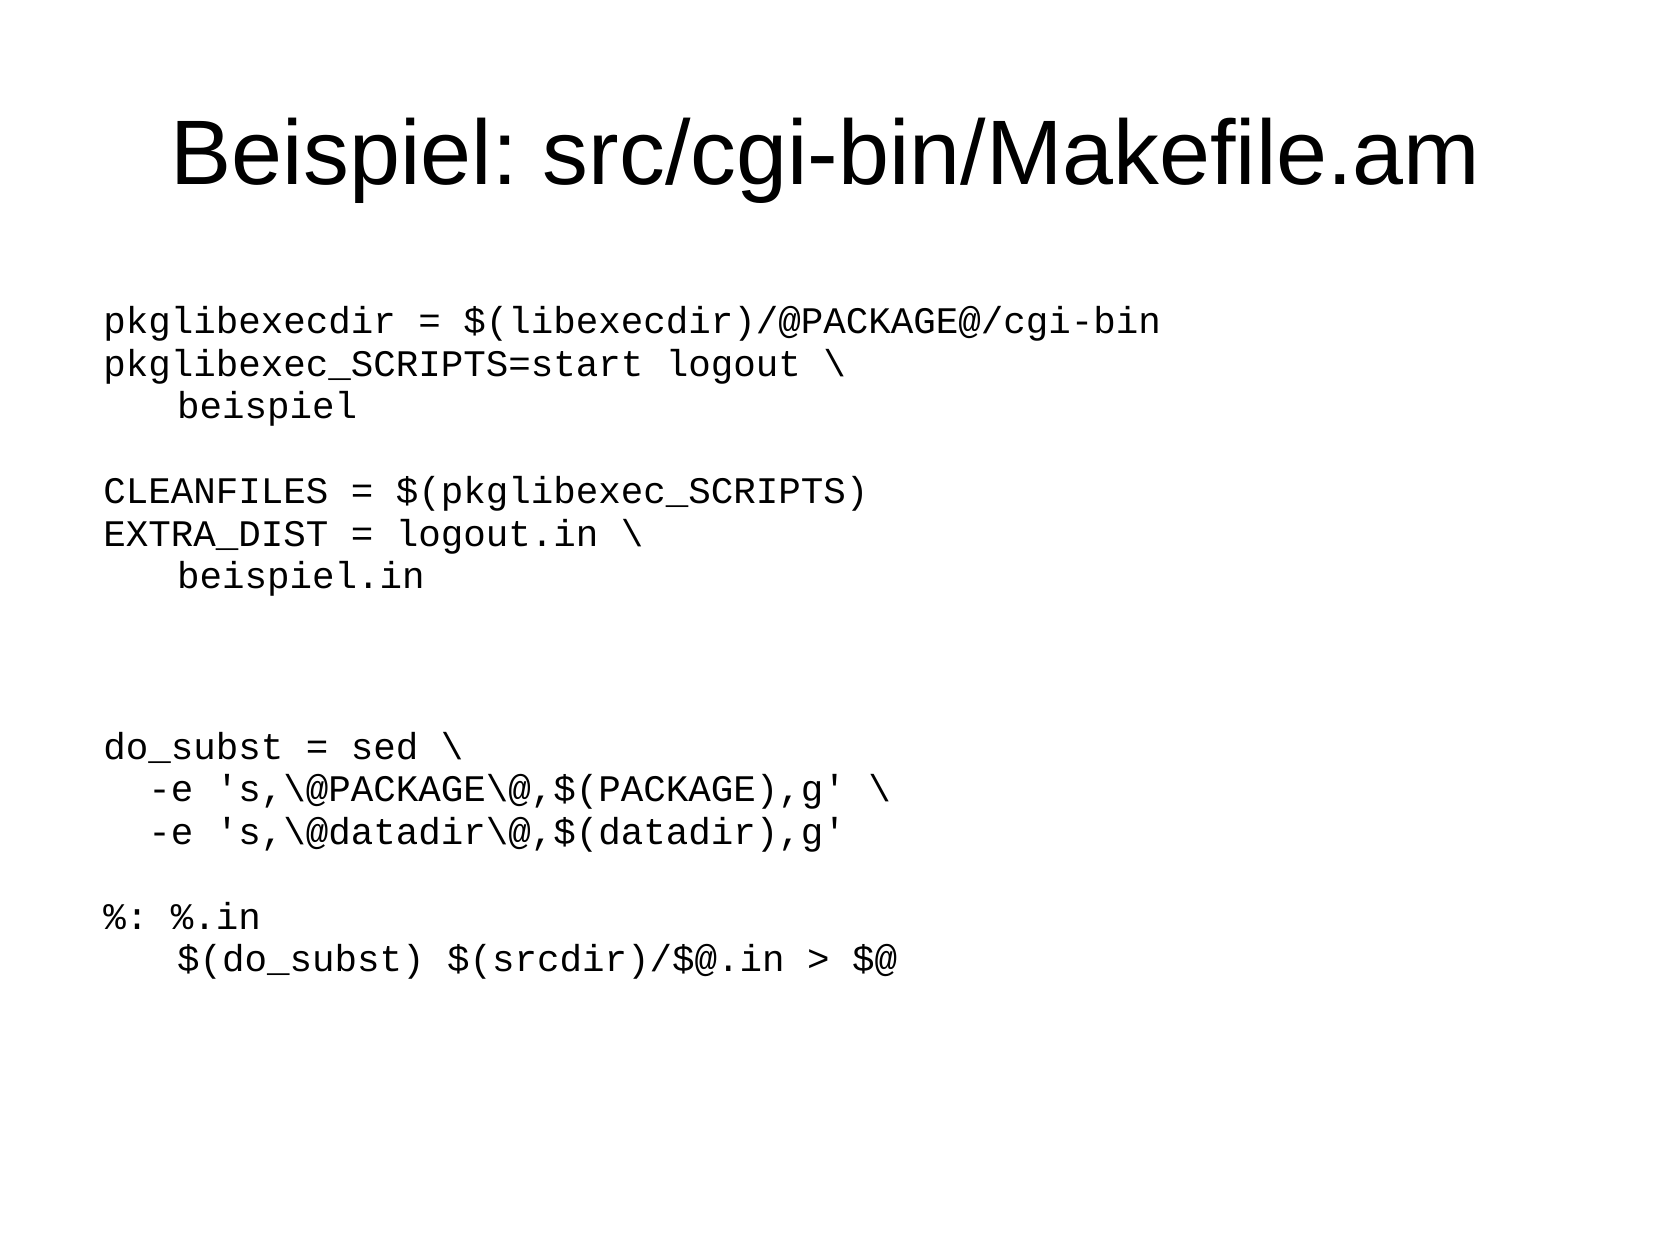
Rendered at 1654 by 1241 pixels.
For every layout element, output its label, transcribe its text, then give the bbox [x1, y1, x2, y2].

text_box pkglibexecdir = $(libexecdir)/@PACKAGE@/cgi-bin pkglibexec_SCRIPTS=start logout \ beispiel CLEANFILES = $(pkglibexec_SCRIPTS) EXTRA_DIST = logout.in \ beispiel.in do_subst = sed \ -e 's,\@PACKAGE\@,$(PACKAGE),g' \ -e 's,\@datadir\@,$(datadir),g' %: %.in $(do_subst) $(srcdir)/$@.in > $@ [88, 295, 1565, 1033]
title Beispiel: src/cgi-bin/Makefile.am [82, 49, 1571, 257]
